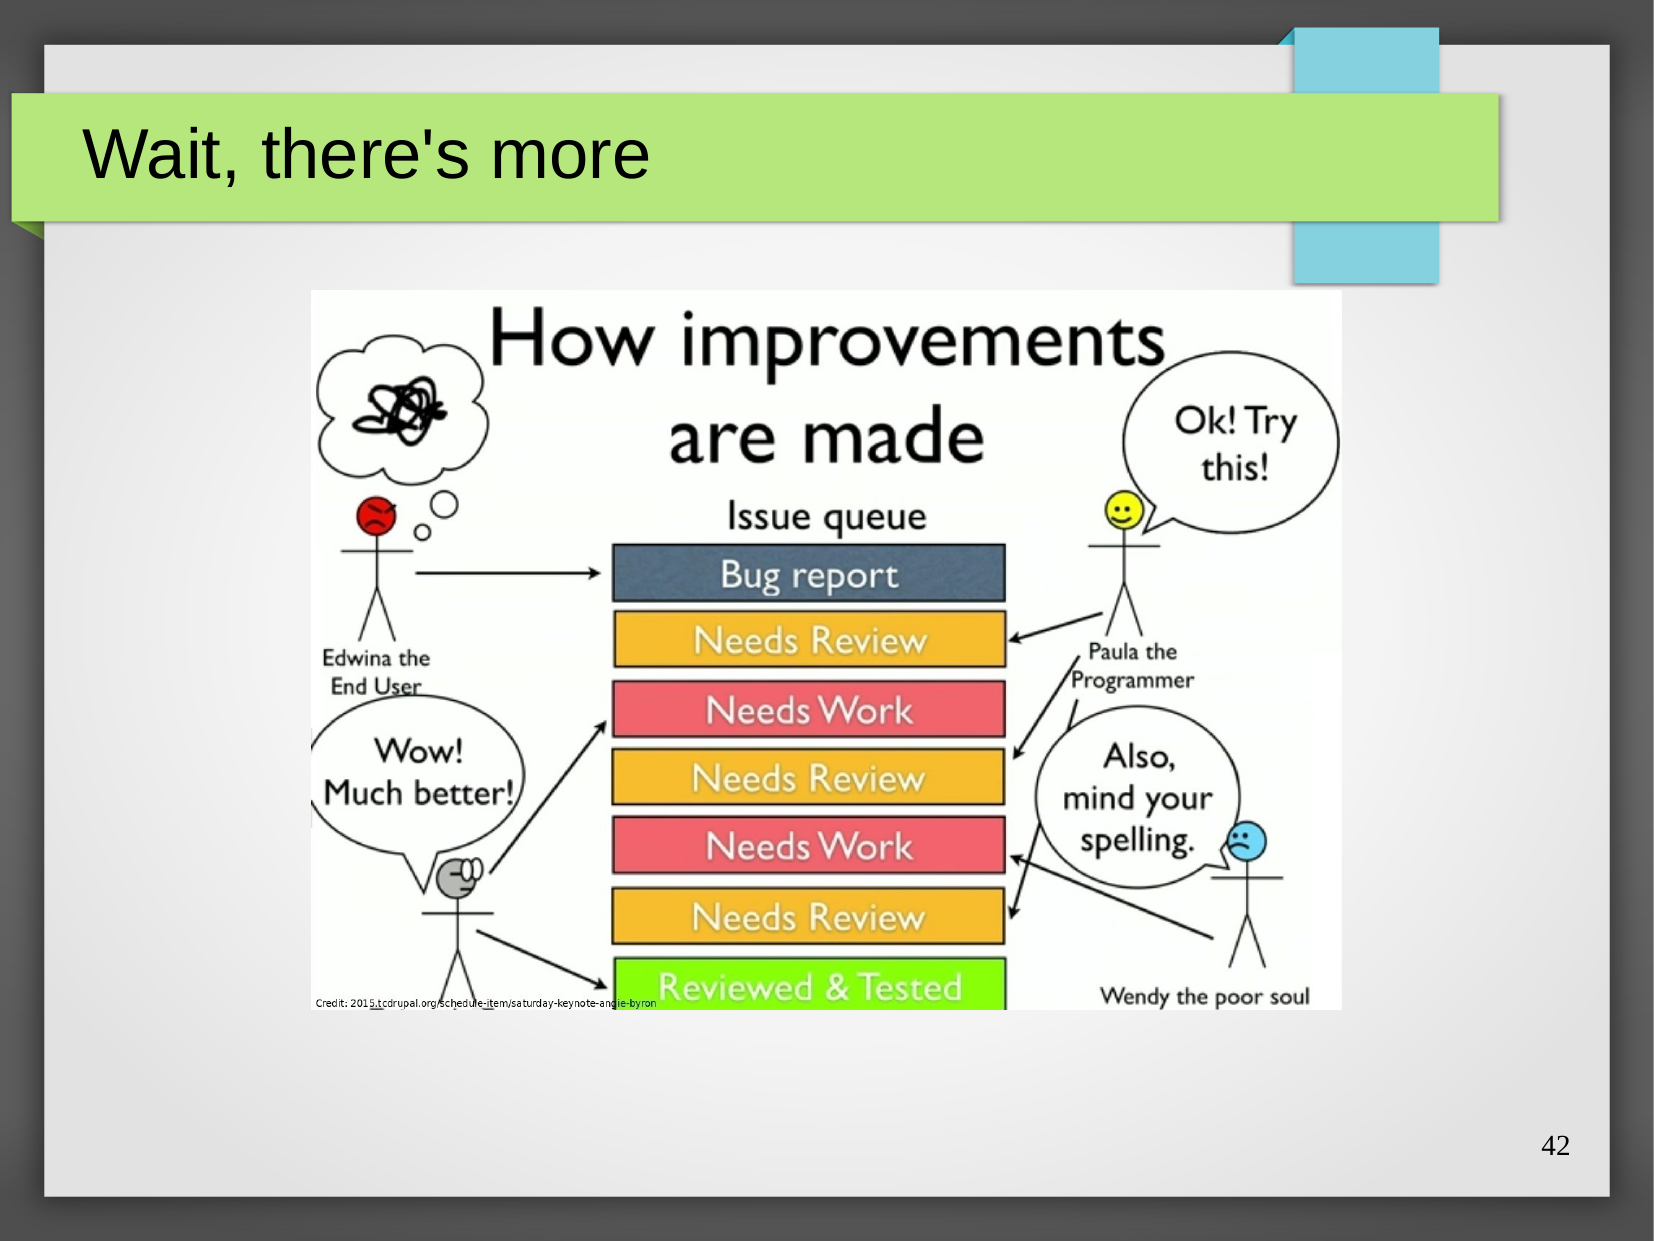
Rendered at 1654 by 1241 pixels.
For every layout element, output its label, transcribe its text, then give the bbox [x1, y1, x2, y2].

title Wait, there's more [82, 94, 1264, 213]
picture [0, 0, 1654, 1241]
